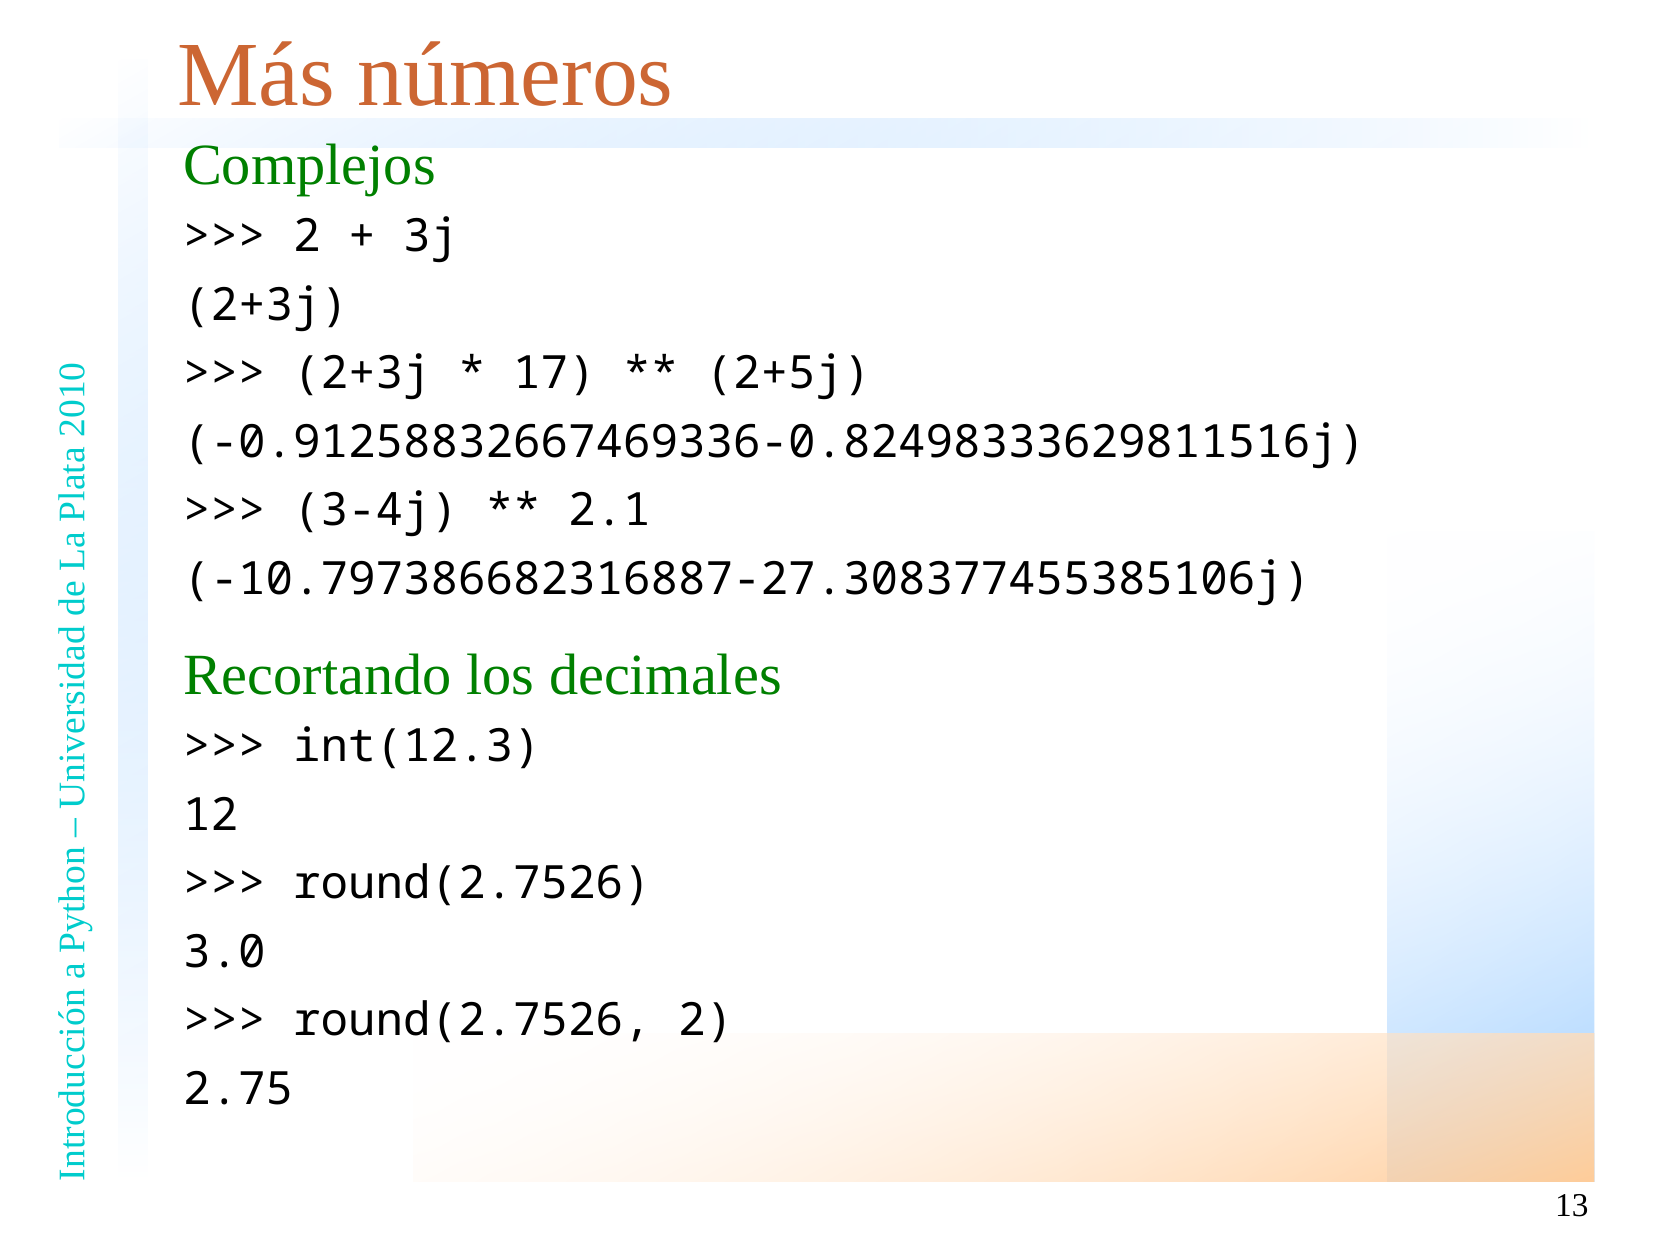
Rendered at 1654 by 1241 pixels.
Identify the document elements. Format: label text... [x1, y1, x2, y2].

title Más números [177, 0, 1595, 147]
text_box Complejos >>> 2 + 3j (2+3j) >>> (2+3j * 17) ** (2+5j) (-0.91258832667469336-0.82498333629811516j) >>> (3-4j) ** 2.1 (-10.797386682316887-27.308377455385106j) Recortando los decimales >>> int(12.3) 12 >>> round(2.7526) 3.0 >>> round(2.7526, 2) 2.75 [147, 147, 1595, 1171]
